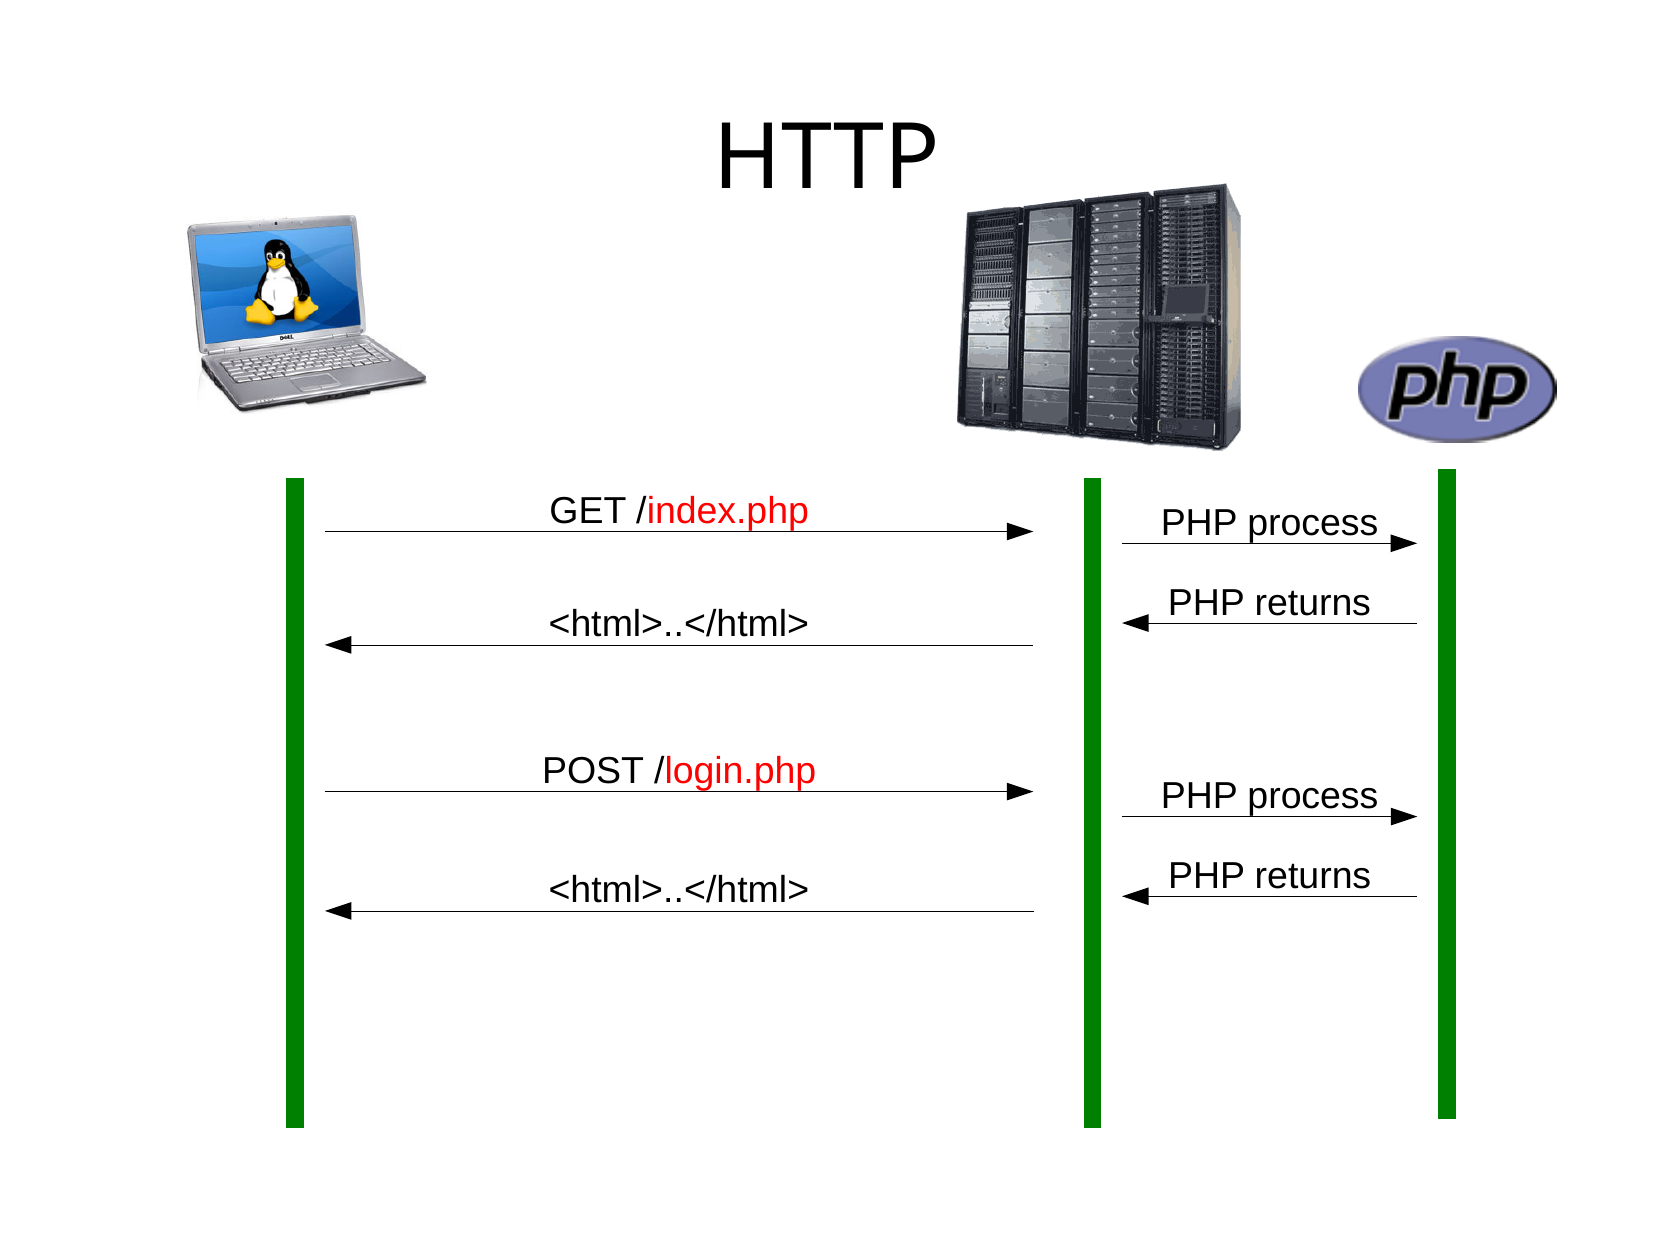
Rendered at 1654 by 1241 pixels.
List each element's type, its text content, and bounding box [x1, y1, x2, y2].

picture [957, 183, 1241, 451]
title HTTP [82, 49, 1571, 257]
picture [177, 183, 436, 442]
picture [1358, 336, 1557, 443]
